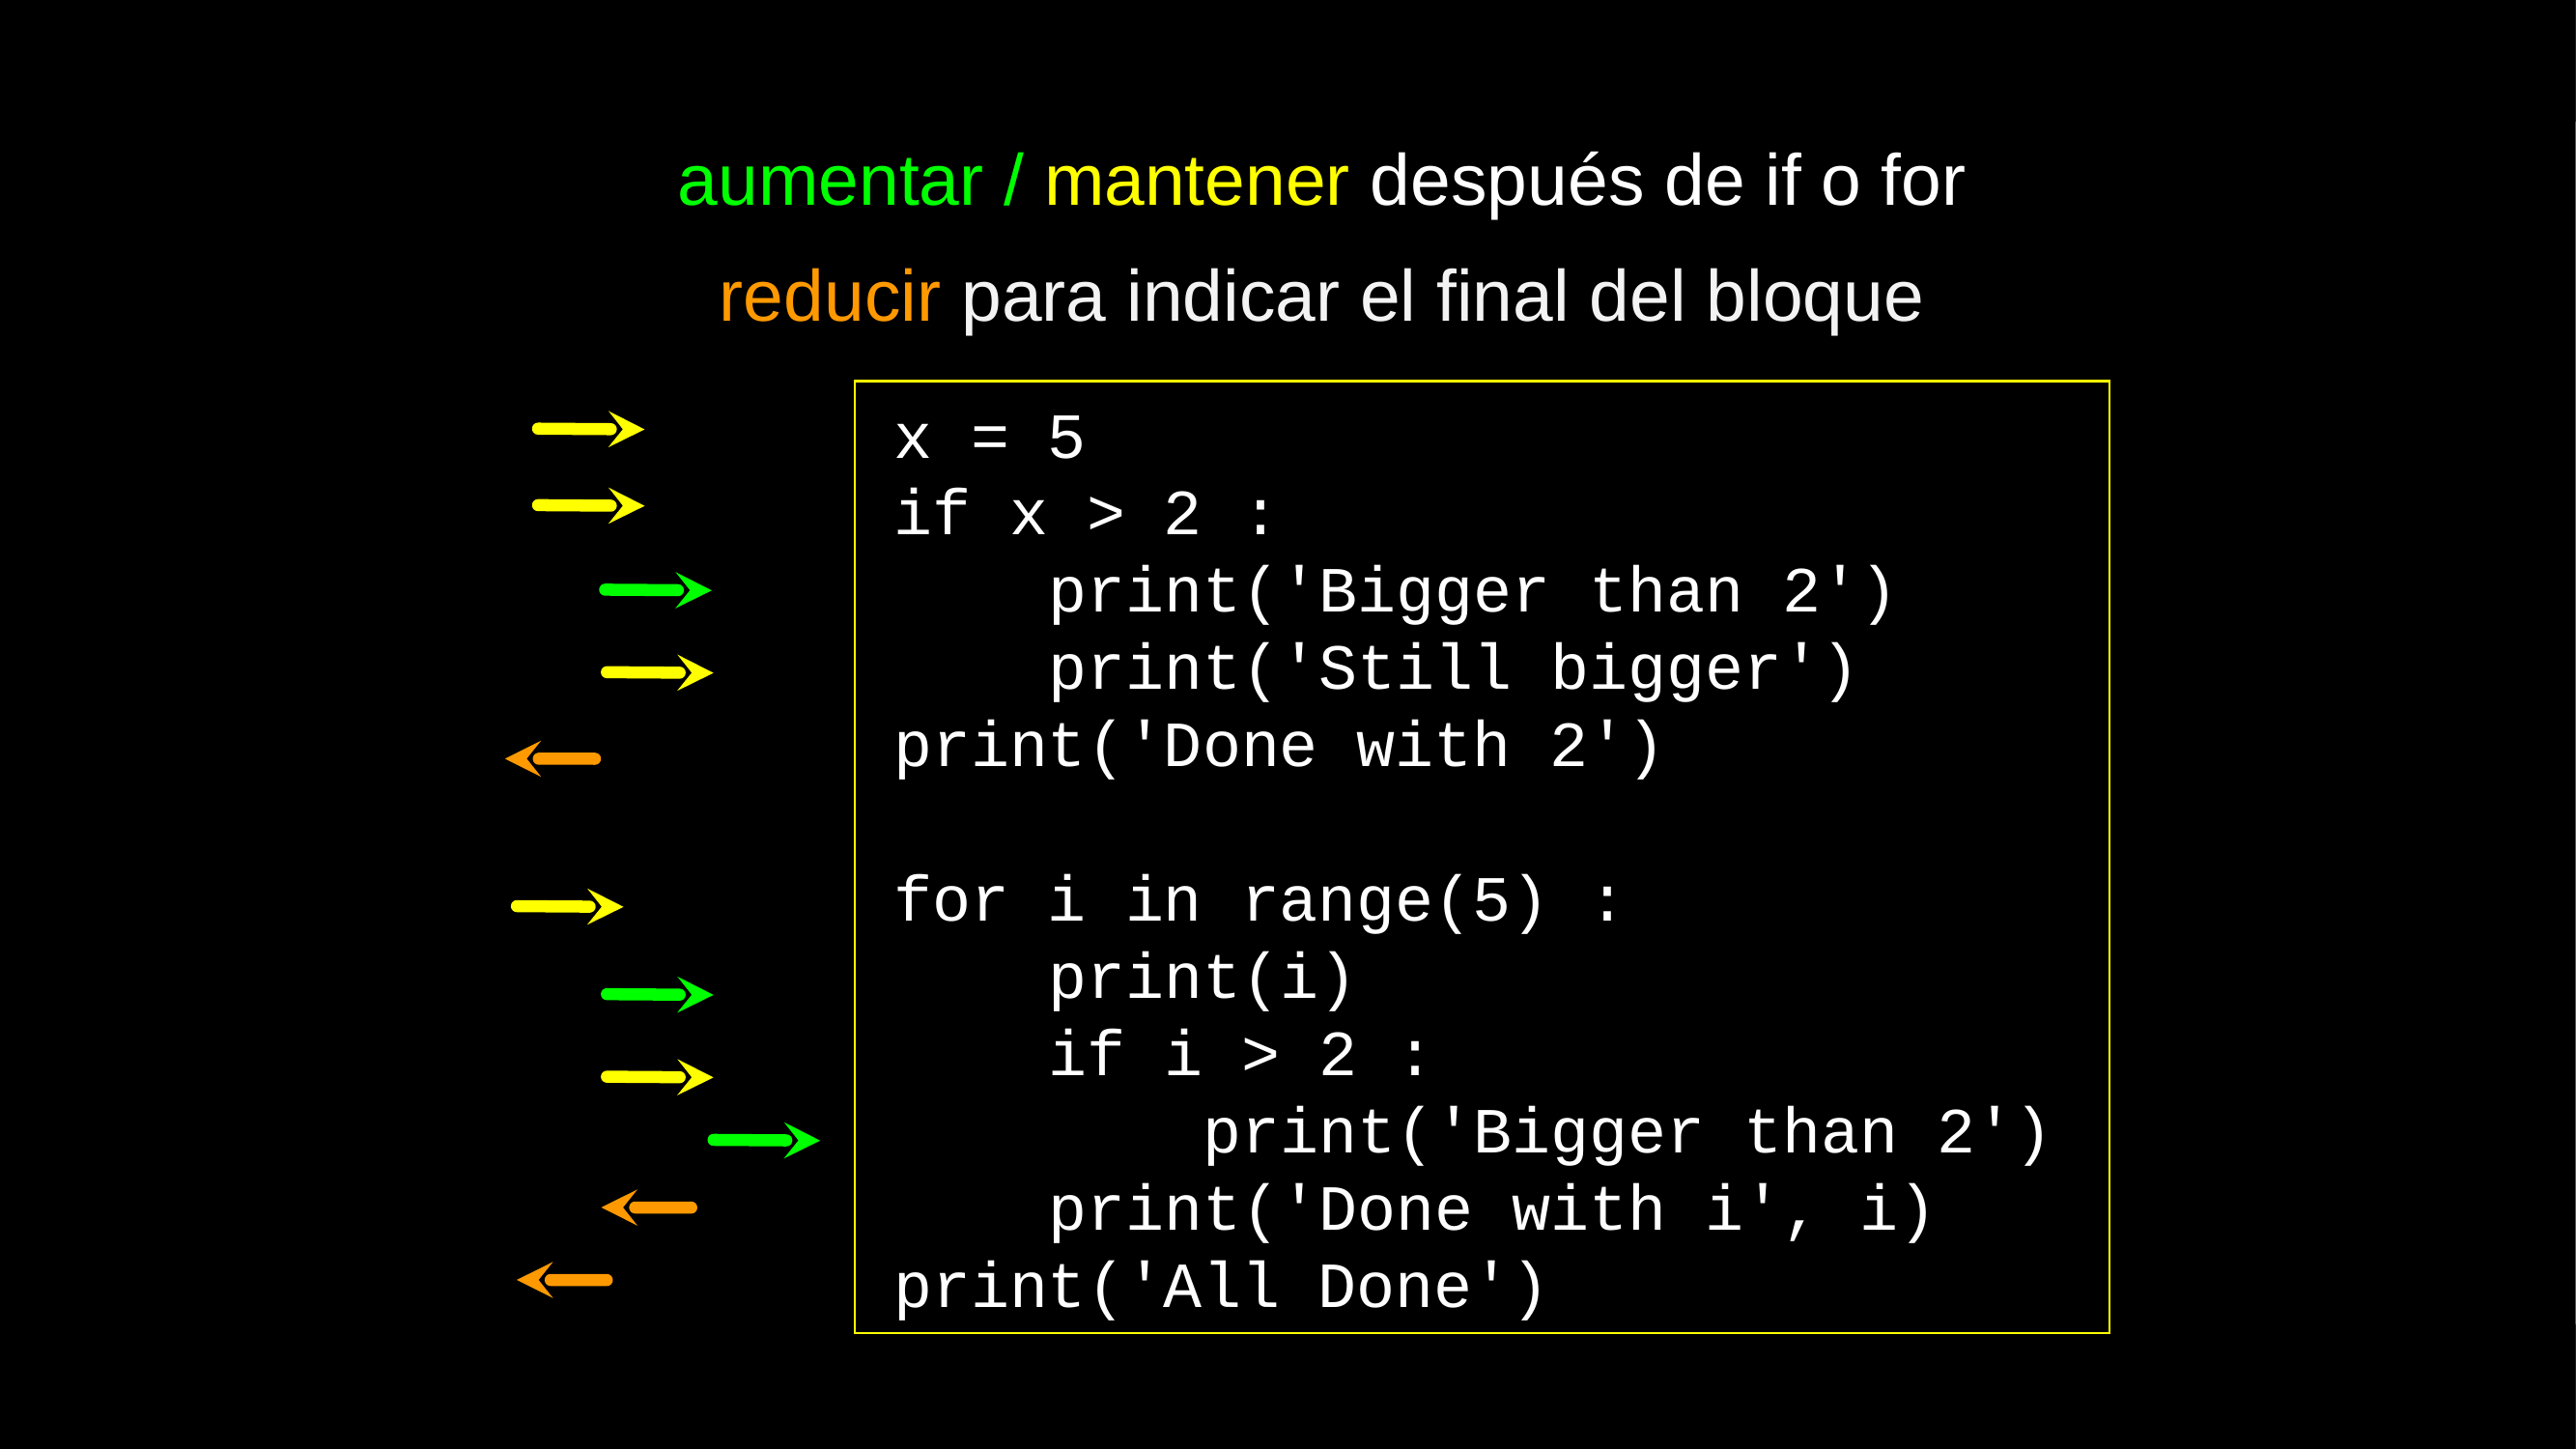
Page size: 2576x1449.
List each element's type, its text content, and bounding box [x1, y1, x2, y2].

text_box aumentar / mantener después de if o for reducir para indicar el final del bloque [657, 151, 1988, 352]
text_box x = 5 if x > 2 : print('Bigger than 2') print('Still bigger') print('Done with 2') for i in range(5) : print(i) if i > 2 : print('Bigger than 2') print('Done with i', i) print('All Done') [855, 381, 2110, 1333]
